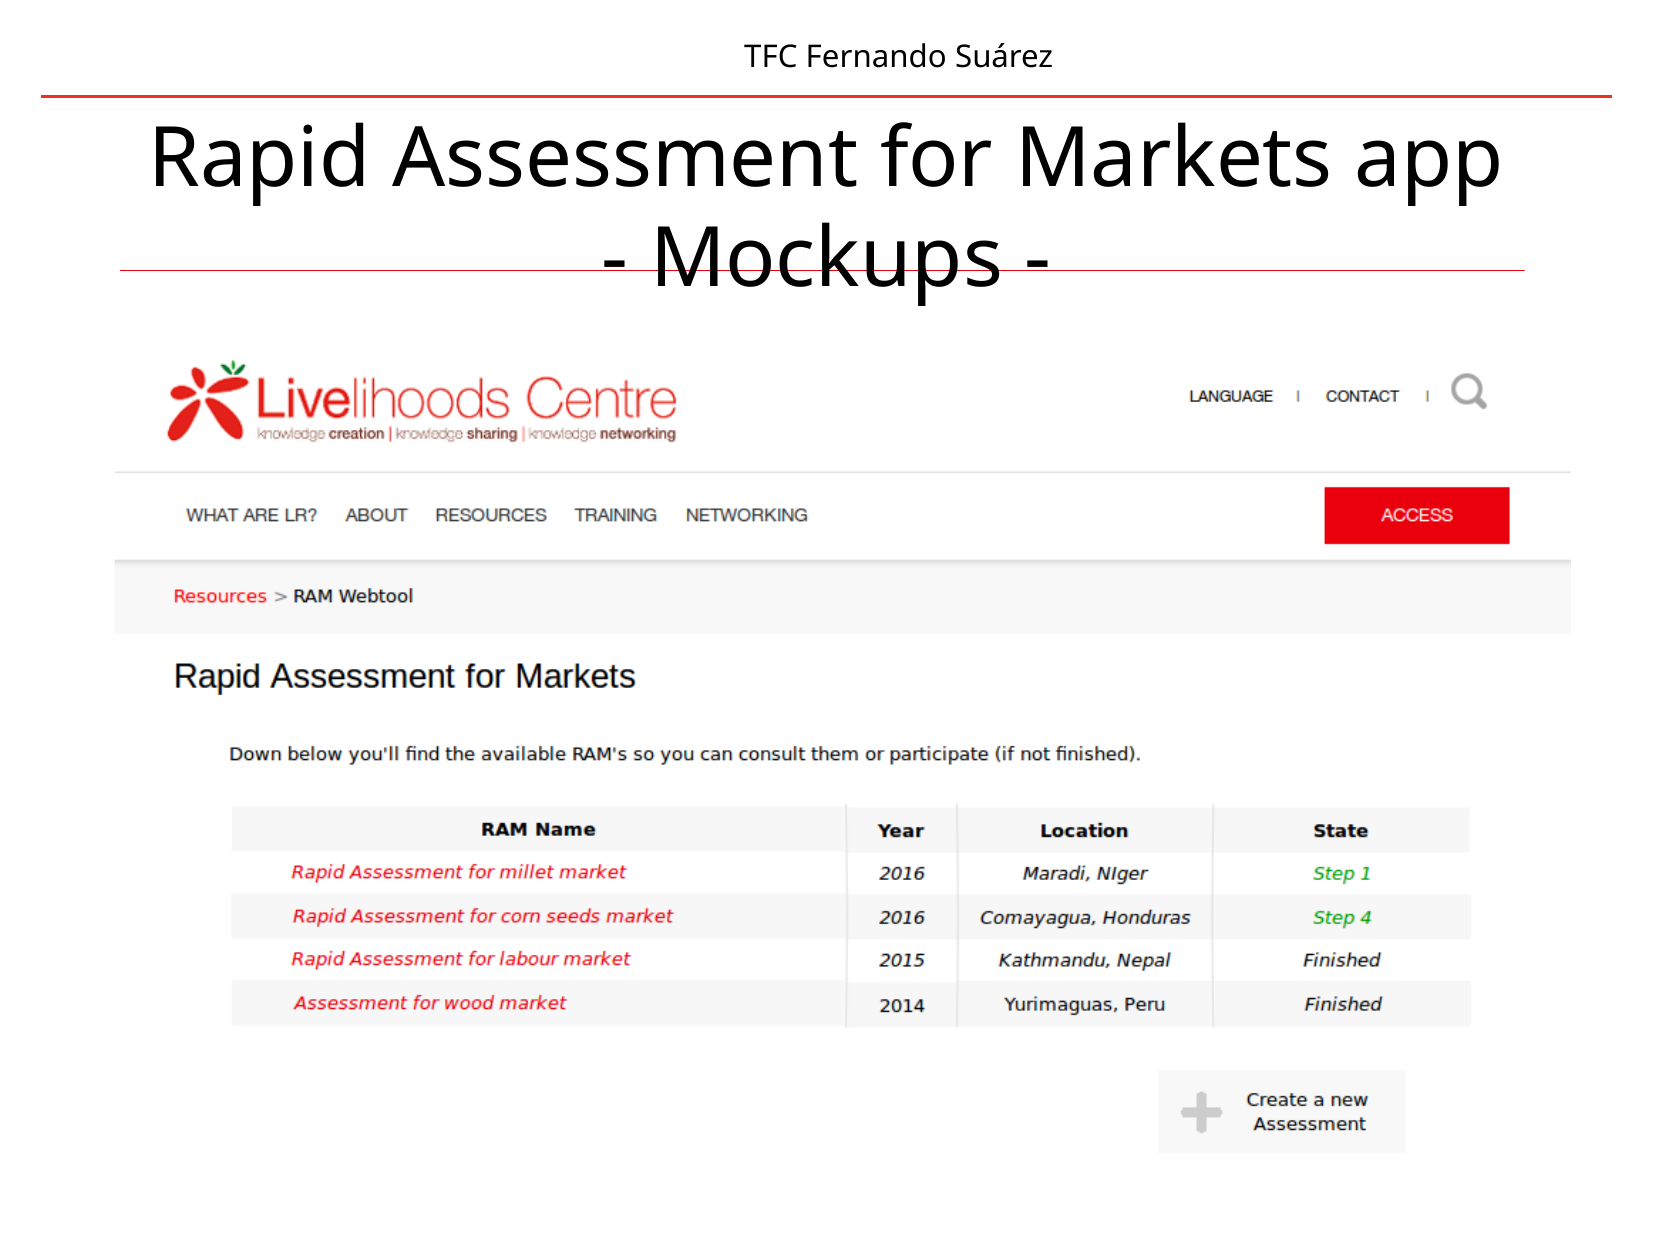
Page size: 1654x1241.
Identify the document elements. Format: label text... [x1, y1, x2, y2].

picture [114, 302, 1571, 1207]
title Rapid Assessment for Markets app - Mockups - [82, 94, 1571, 302]
